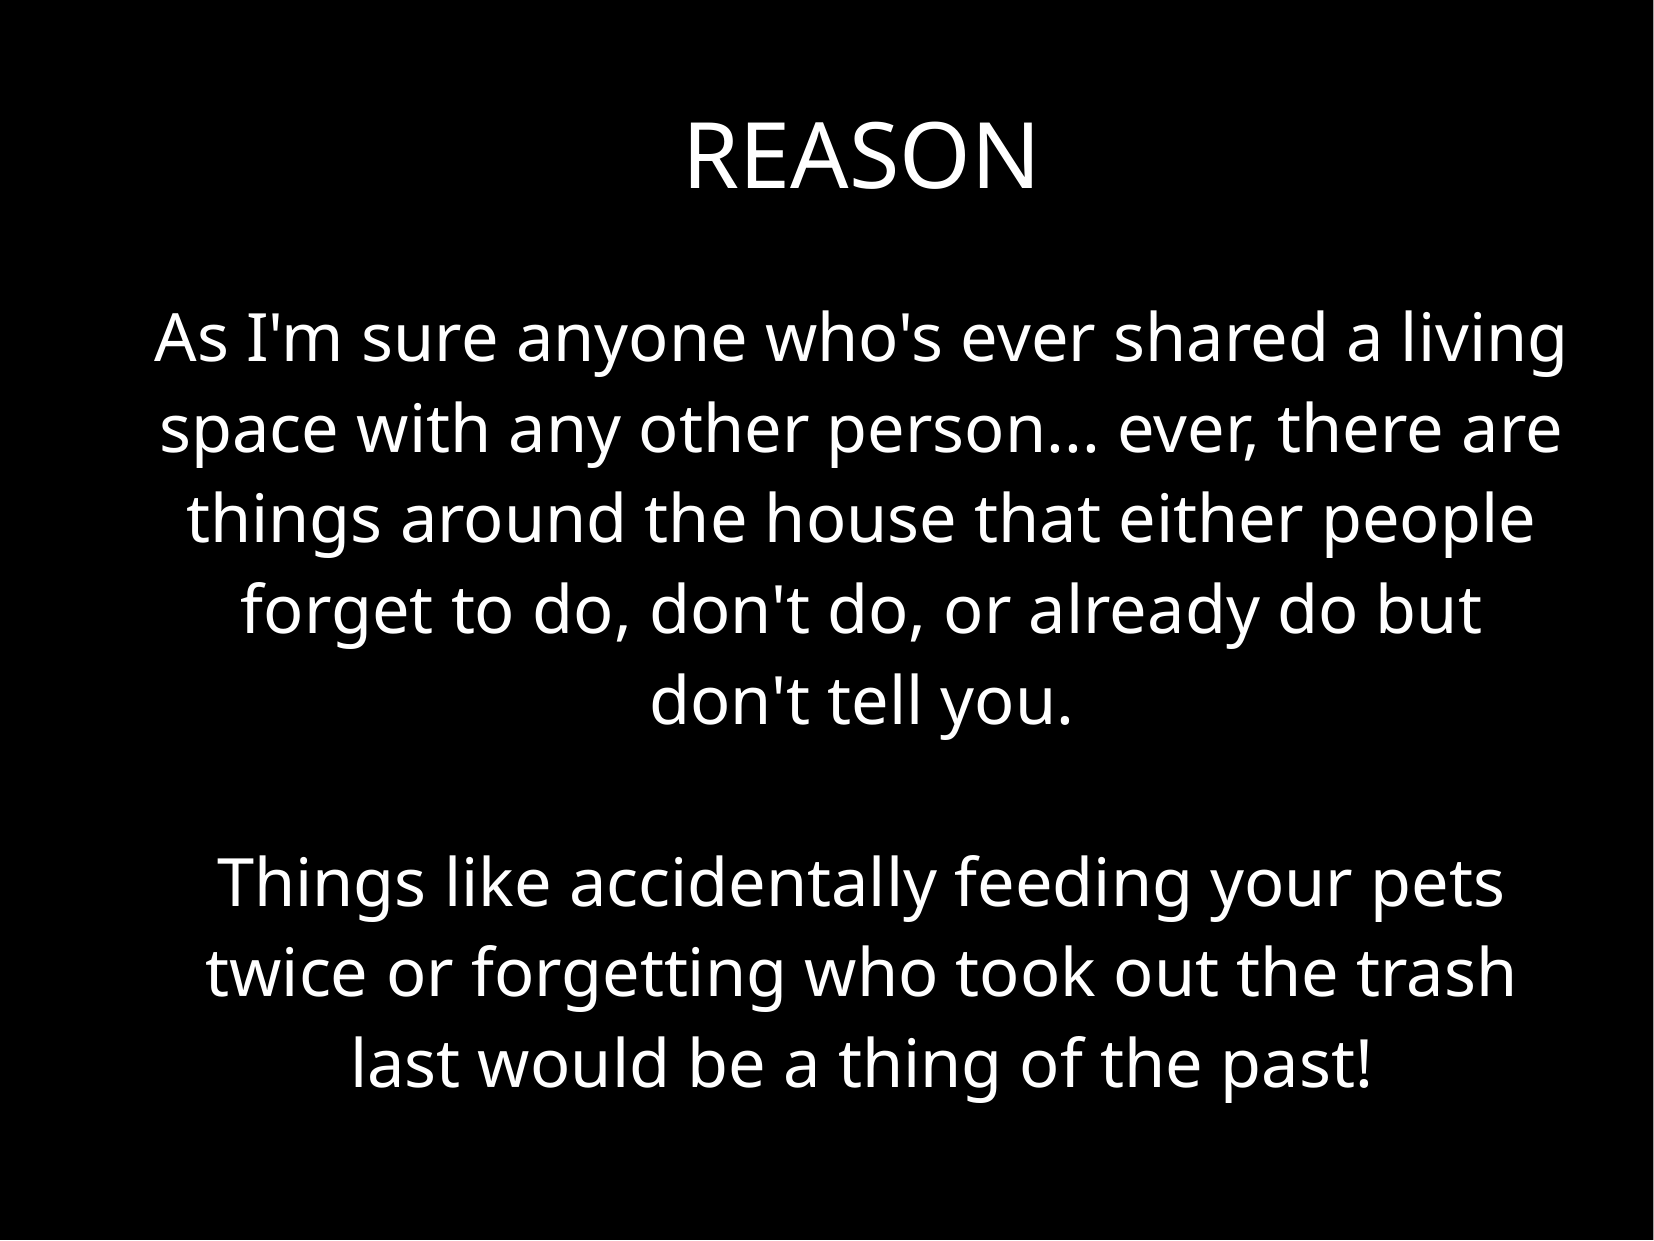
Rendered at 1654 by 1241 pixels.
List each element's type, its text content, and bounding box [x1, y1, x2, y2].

list As I'm sure anyone who's ever shared a living space with any other person... ever, there are things around the house that either people forget to do, don't do, or already do but don't tell you. Things like accidentally feeding your pets twice or forgetting who took out the trash last would be a thing of the past! [82, 290, 1571, 1109]
title REASON [118, 49, 1607, 257]
